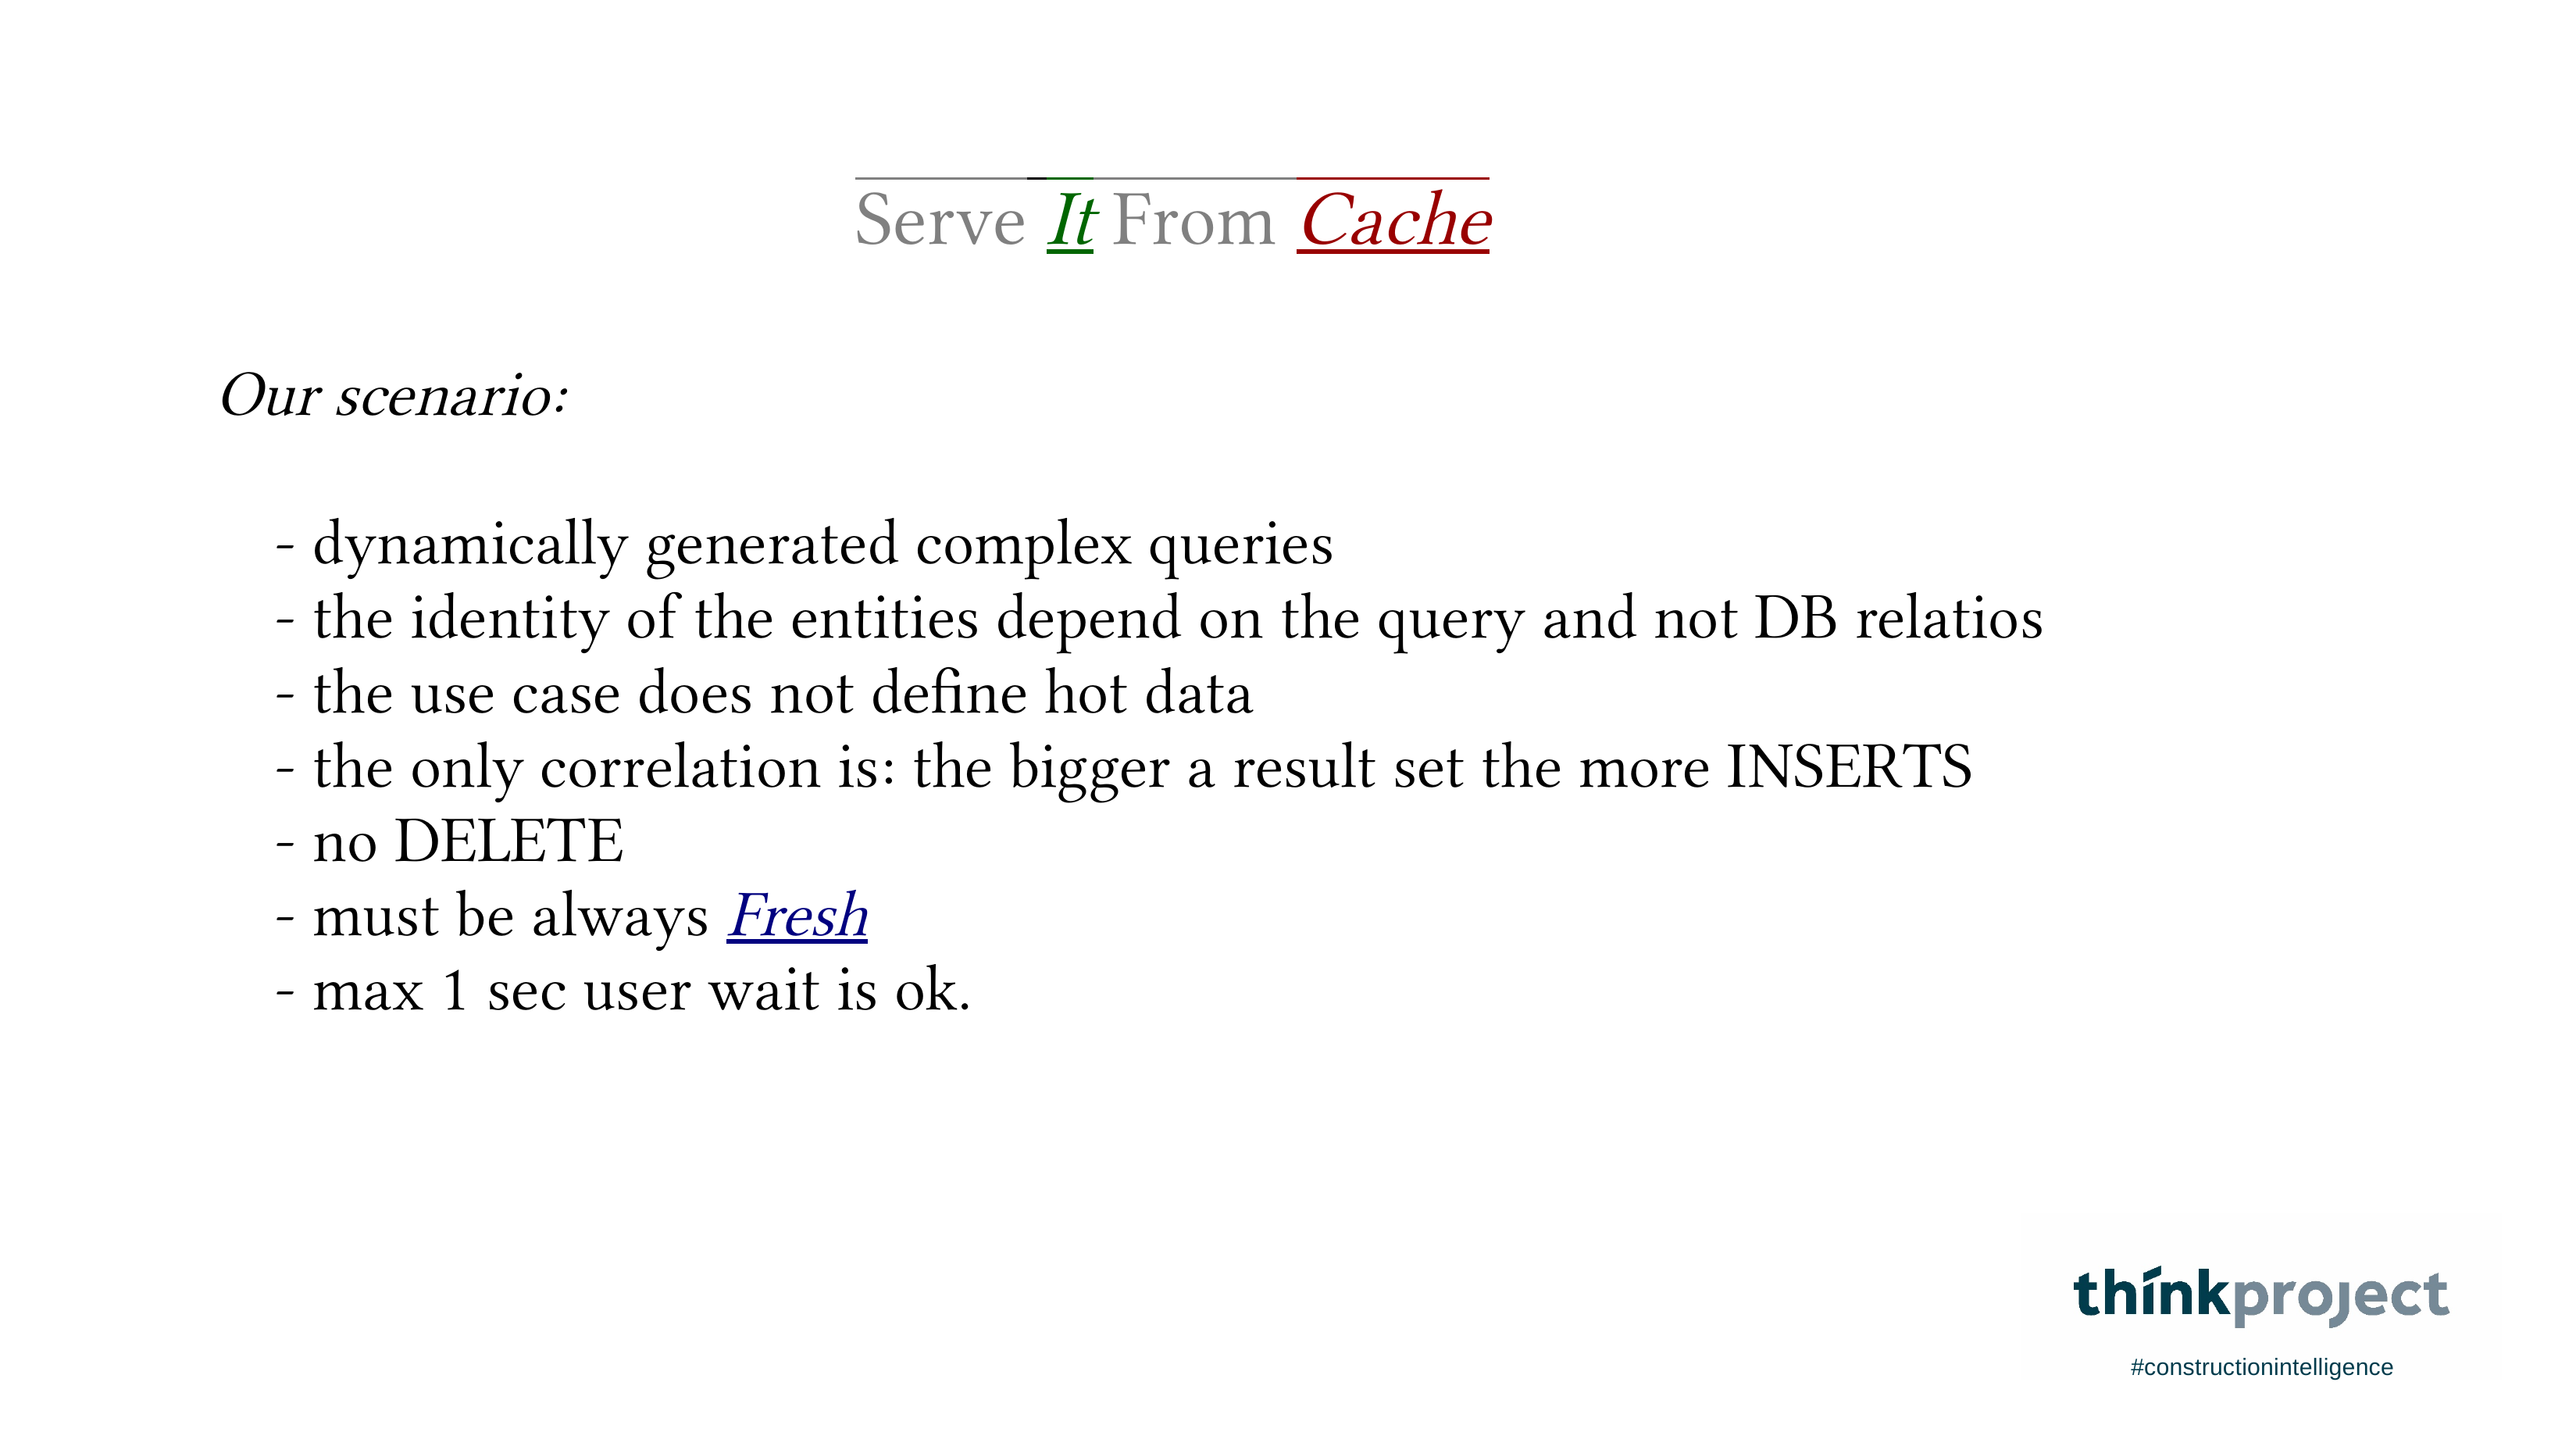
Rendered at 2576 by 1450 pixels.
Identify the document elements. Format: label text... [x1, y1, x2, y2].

text_box Our scenario: - dynamically generated complex queries - the identity of the entities depend on the query and not DB relatios - the use case does not define hot data - the only correlation is: the bigger a result set the more INSERTS - no DELETE - must be always Fresh - max 1 sec user wait is ok. [204, 352, 2057, 1032]
text_box Serve It From Cache [824, 168, 1602, 329]
picture [2021, 1212, 2502, 1380]
picture [2332, 1364, 2338, 1373]
